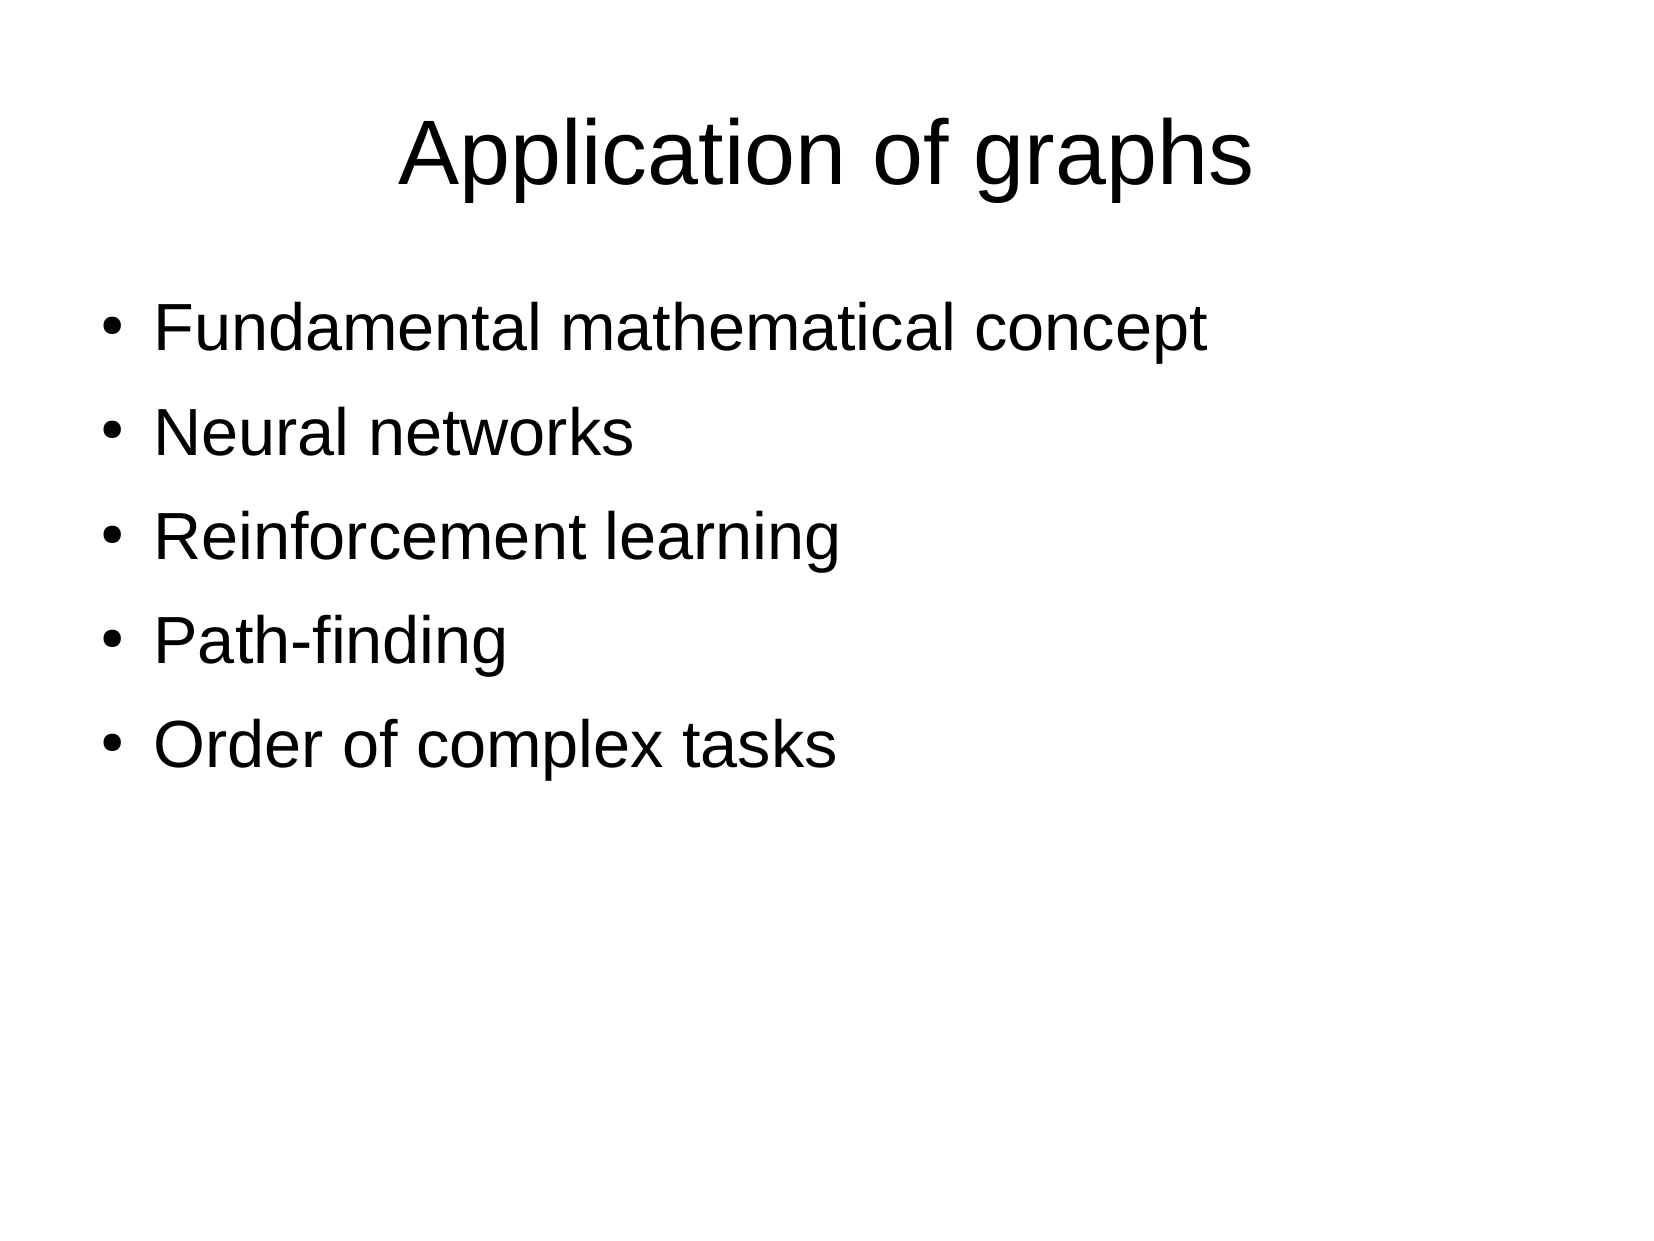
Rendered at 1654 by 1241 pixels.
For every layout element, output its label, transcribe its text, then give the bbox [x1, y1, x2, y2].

title Application of graphs [82, 49, 1571, 257]
list Fundamental mathematical concept Neural networks Reinforcement learning Path-finding Order of complex tasks [82, 290, 1571, 1010]
